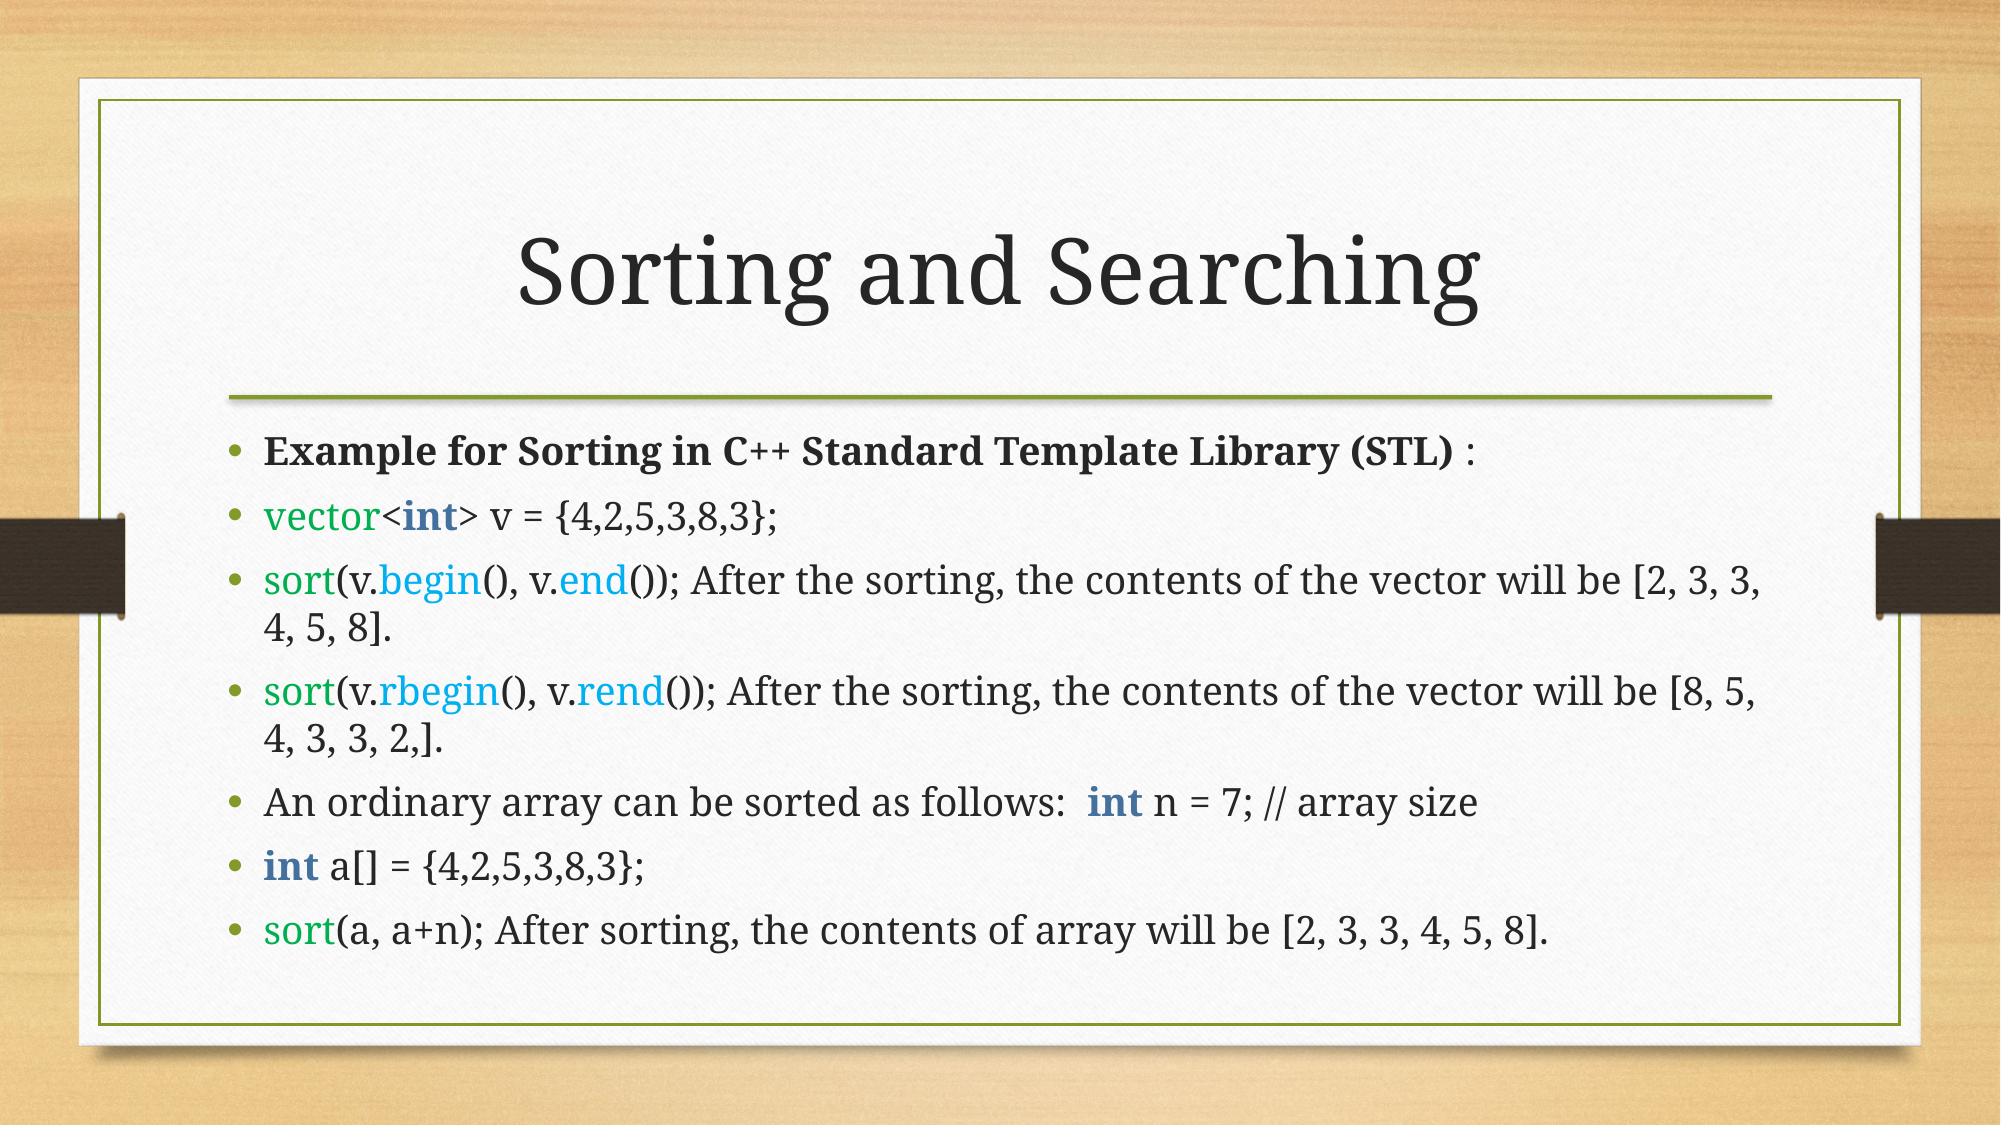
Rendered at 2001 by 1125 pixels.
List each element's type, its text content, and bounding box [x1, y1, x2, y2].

text_box Sorting and Searching [212, 161, 1788, 375]
text_box Example for Sorting in C++ Standard Template Library (STL) : vector<int> v = {4,2,5,3,8,3}; sort(v.begin(), v.end()); After the sorting, the contents of the vector will be [2, 3, 3, 4, 5, 8]. sort(v.rbegin(), v.rend()); After the sorting, the contents of the vector will be [8, 5, 4, 3, 3, 2,]. An ordinary array can be sorted as follows: int n = 7; // array size int a[] = {4,2,5,3,8,3}; sort(a, a+n); After sorting, the contents of array will be [2, 3, 3, 4, 5, 8]. [212, 419, 1788, 964]
picture [0, 0, 2001, 1125]
